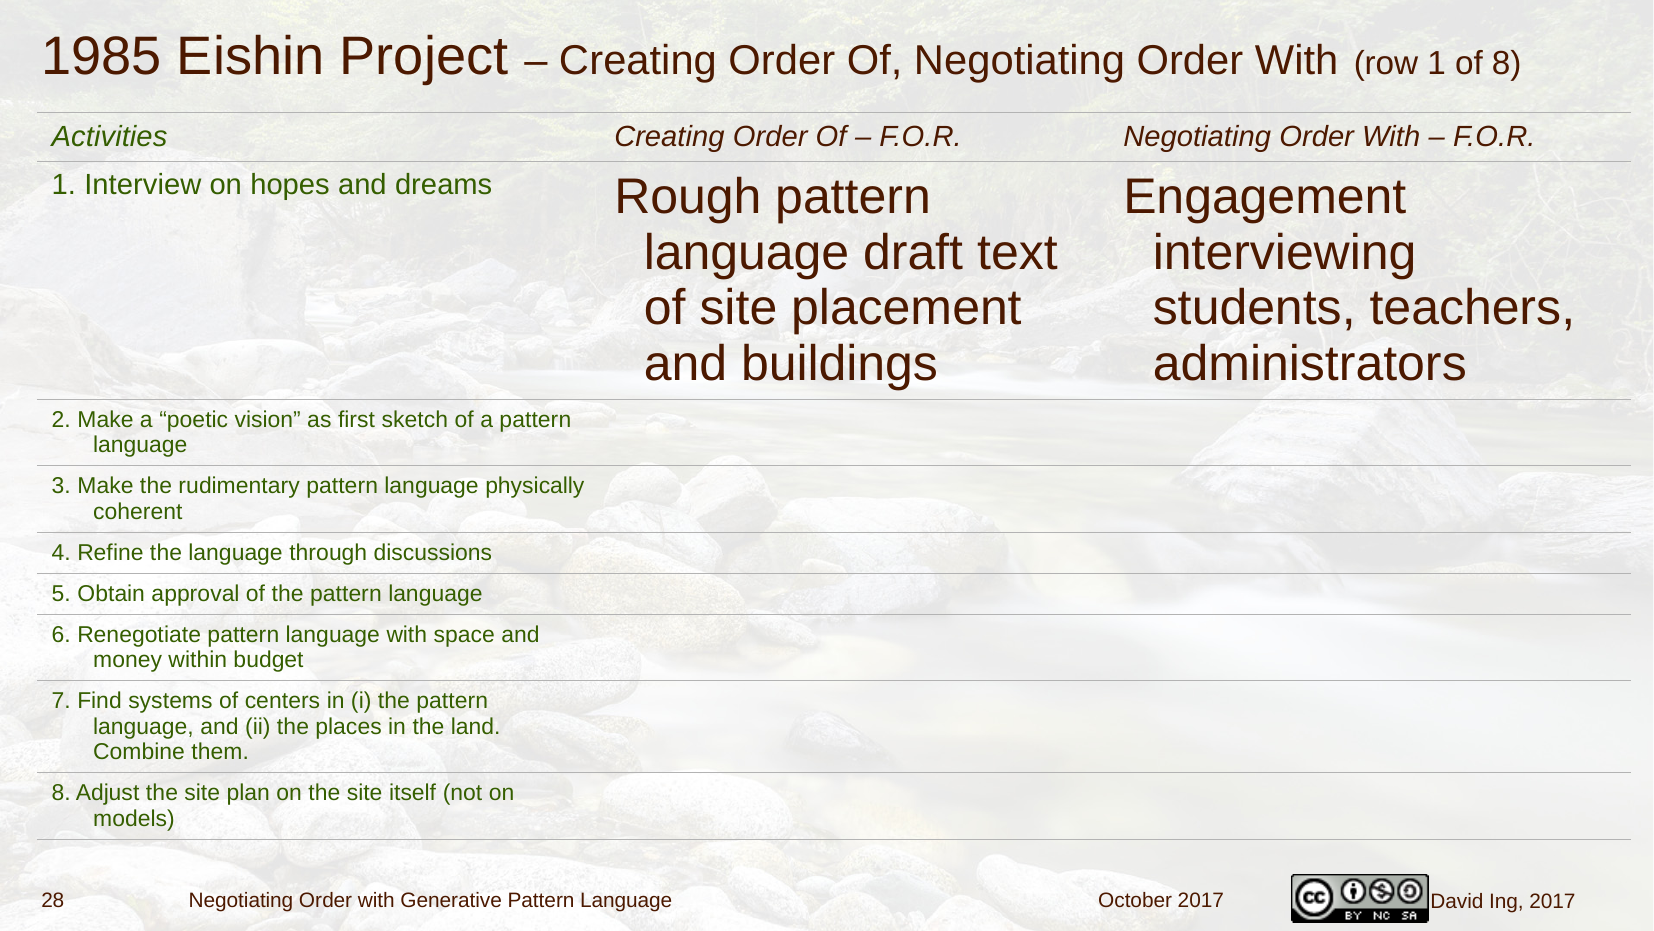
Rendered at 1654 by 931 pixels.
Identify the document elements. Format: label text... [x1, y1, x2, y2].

table_cell [609, 615, 1109, 680]
table_cell 5. Obtain approval of the pattern language [37, 574, 609, 614]
table_cell 6. Renegotiate pattern language with space and money within budget [37, 615, 609, 680]
table_cell [1109, 681, 1631, 772]
table_cell 4. Refine the language through discussions [37, 533, 609, 573]
table_cell [1109, 400, 1631, 465]
table_cell [609, 681, 1109, 772]
table_cell [1109, 773, 1631, 839]
table_cell [609, 574, 1109, 614]
table_cell [609, 400, 1109, 465]
text_box [1003, 477, 1033, 548]
table_cell [1109, 533, 1631, 573]
table_cell [1109, 615, 1631, 680]
table_cell Rough pattern language draft text of site placement and buildings [609, 162, 1109, 399]
table_header Activities [37, 113, 609, 161]
table_cell [1109, 466, 1631, 532]
table_cell [609, 773, 1109, 839]
table_cell [609, 466, 1109, 532]
table_cell 2. Make a “poetic vision” as first sketch of a pattern language [37, 400, 609, 465]
table_header Negotiating Order With – F.O.R. [1109, 113, 1631, 161]
table_cell Engagement interviewing students, teachers, administrators [1109, 162, 1631, 399]
picture [0, 0, 1654, 931]
table_cell [1109, 574, 1631, 614]
table_cell [609, 533, 1109, 573]
table_cell 7. Find systems of centers in (i) the pattern language, and (ii) the places in the land. Combine them. [37, 681, 609, 772]
table_cell 1. Interview on hopes and dreams [37, 162, 609, 399]
title 1985 Eishin Project – Creating Order Of, Negotiating Order With (row 1 of 8) [41, 30, 1613, 112]
table_header Creating Order Of – F.O.R. [609, 113, 1109, 161]
table_cell 8. Adjust the site plan on the site itself (not on models) [37, 773, 609, 839]
table_cell 3. Make the rudimentary pattern language physically coherent [37, 466, 609, 532]
